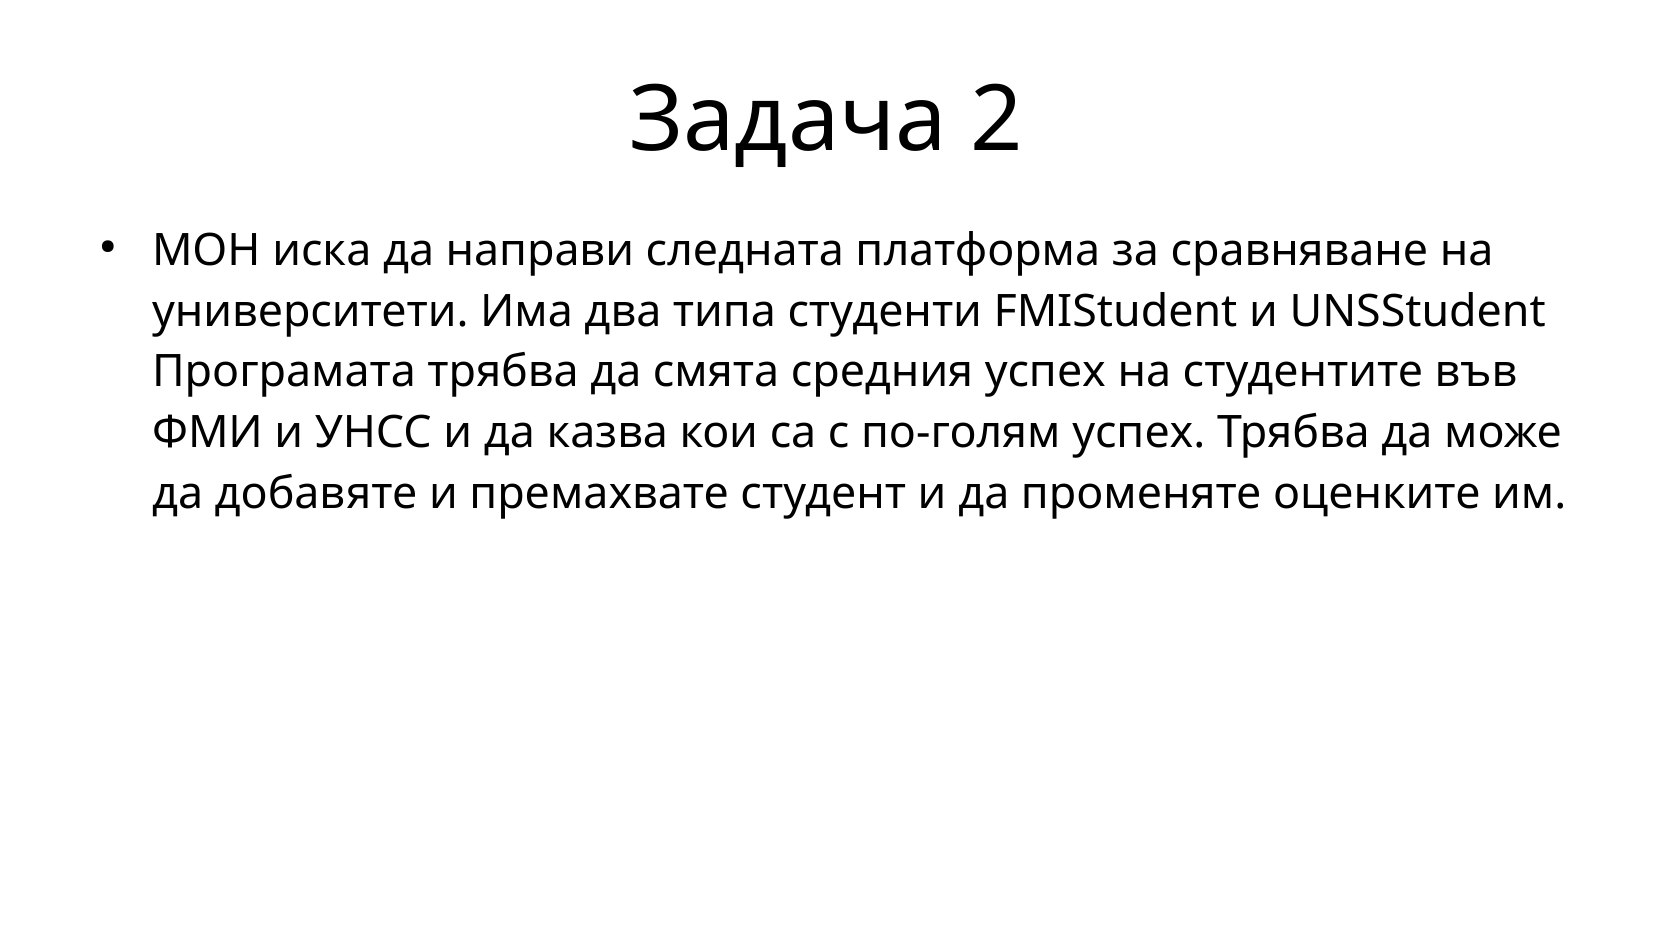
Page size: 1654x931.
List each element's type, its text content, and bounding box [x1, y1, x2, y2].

list МОН иска да направи следната платформа за сравняване на университети. Има два типа студенти FMIStudent и UNSStudent Програмата трябва да смята средния успех на студентите във ФМИ и УНСС и да казва кои са с по-голям успех. Трябва да може да добавяте и премахвате студент и да променяте оценките им. [82, 217, 1571, 526]
title Задача 2 [82, 37, 1571, 193]
